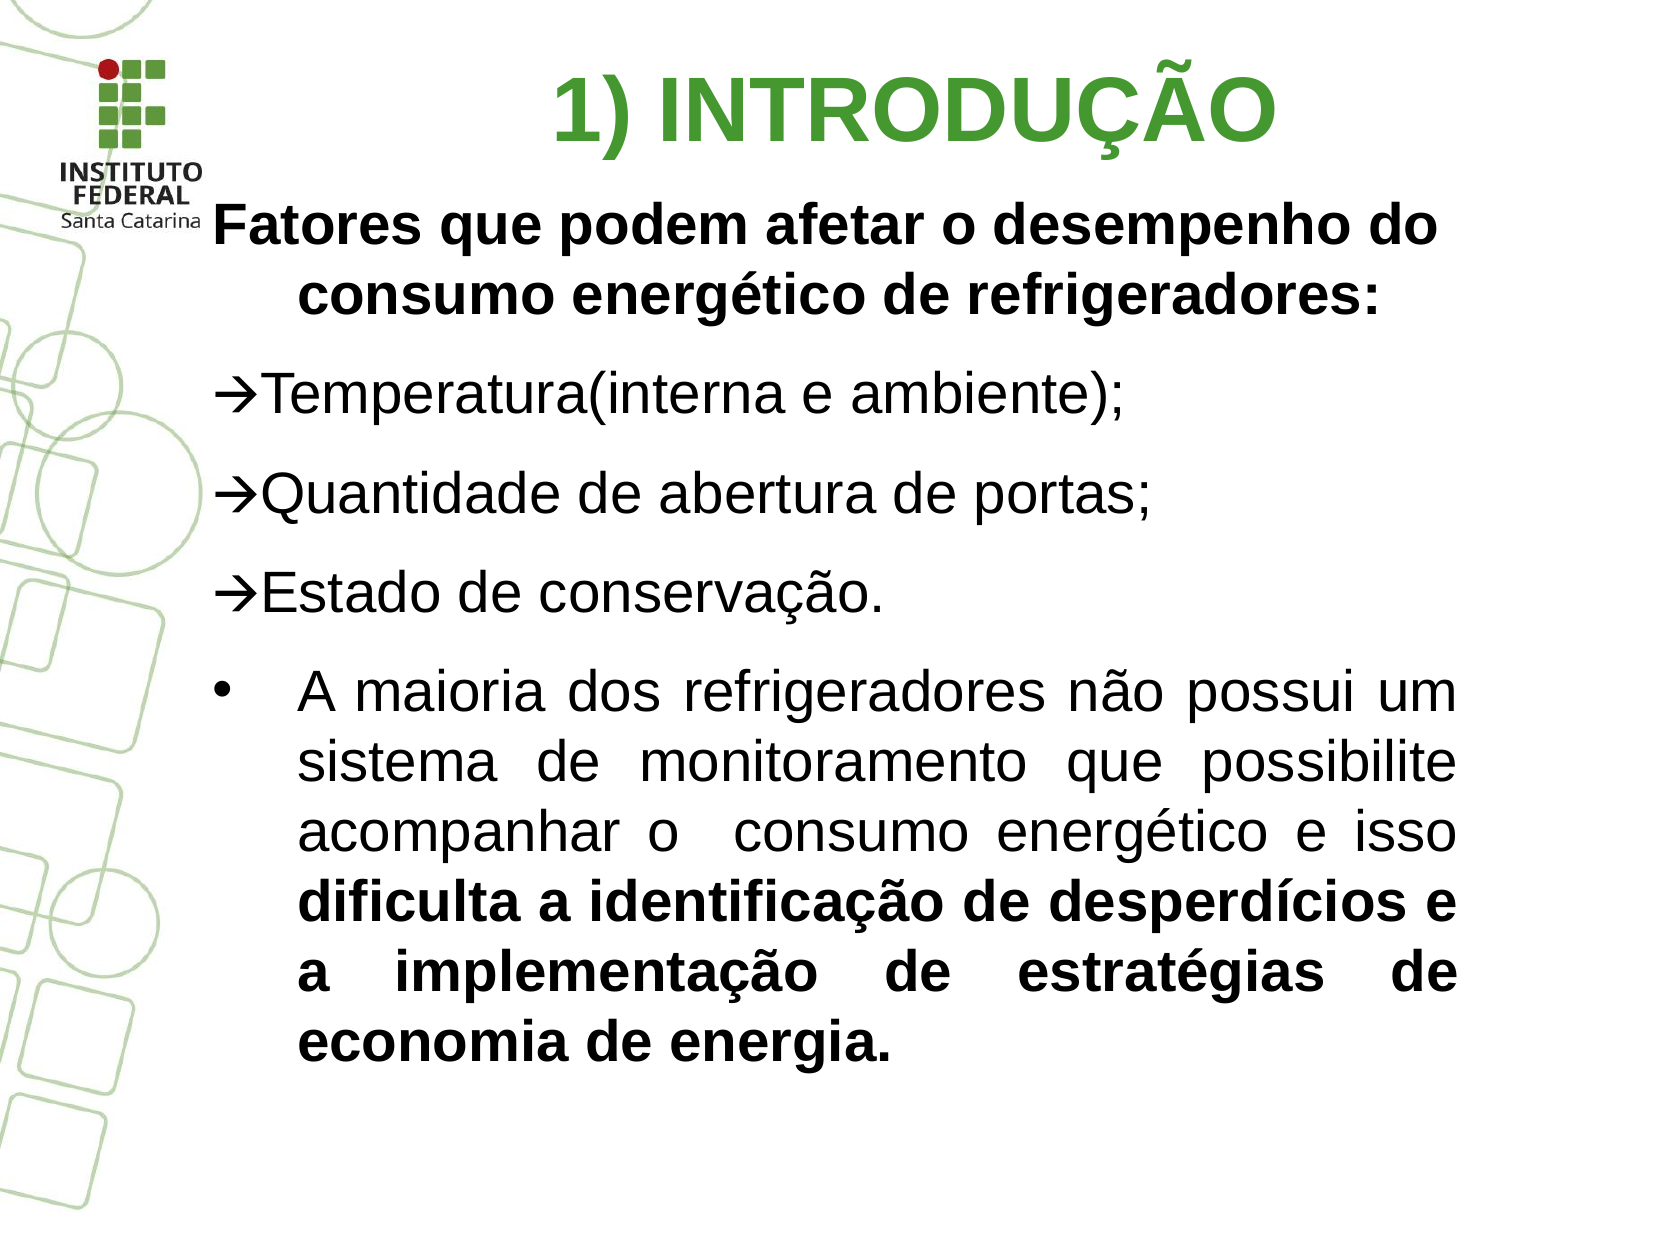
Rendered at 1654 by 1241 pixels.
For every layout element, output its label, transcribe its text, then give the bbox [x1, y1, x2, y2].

picture [0, 0, 1654, 1241]
title 1) INTRODUÇÃO [259, 1, 1571, 209]
list Fatores que podem afetar o desempenho do consumo energético de refrigeradores: 🡪Temperatura(interna e ambiente); 🡪Quantidade de abertura de portas; 🡪Estado de conservação. A maioria dos refrigeradores não possui um sistema de monitoramento que possibilite acompanhar o consumo energético e isso dificulta a identificação de desperdícios e a implementação de estratégias de economia de energia. [212, 186, 1460, 1183]
